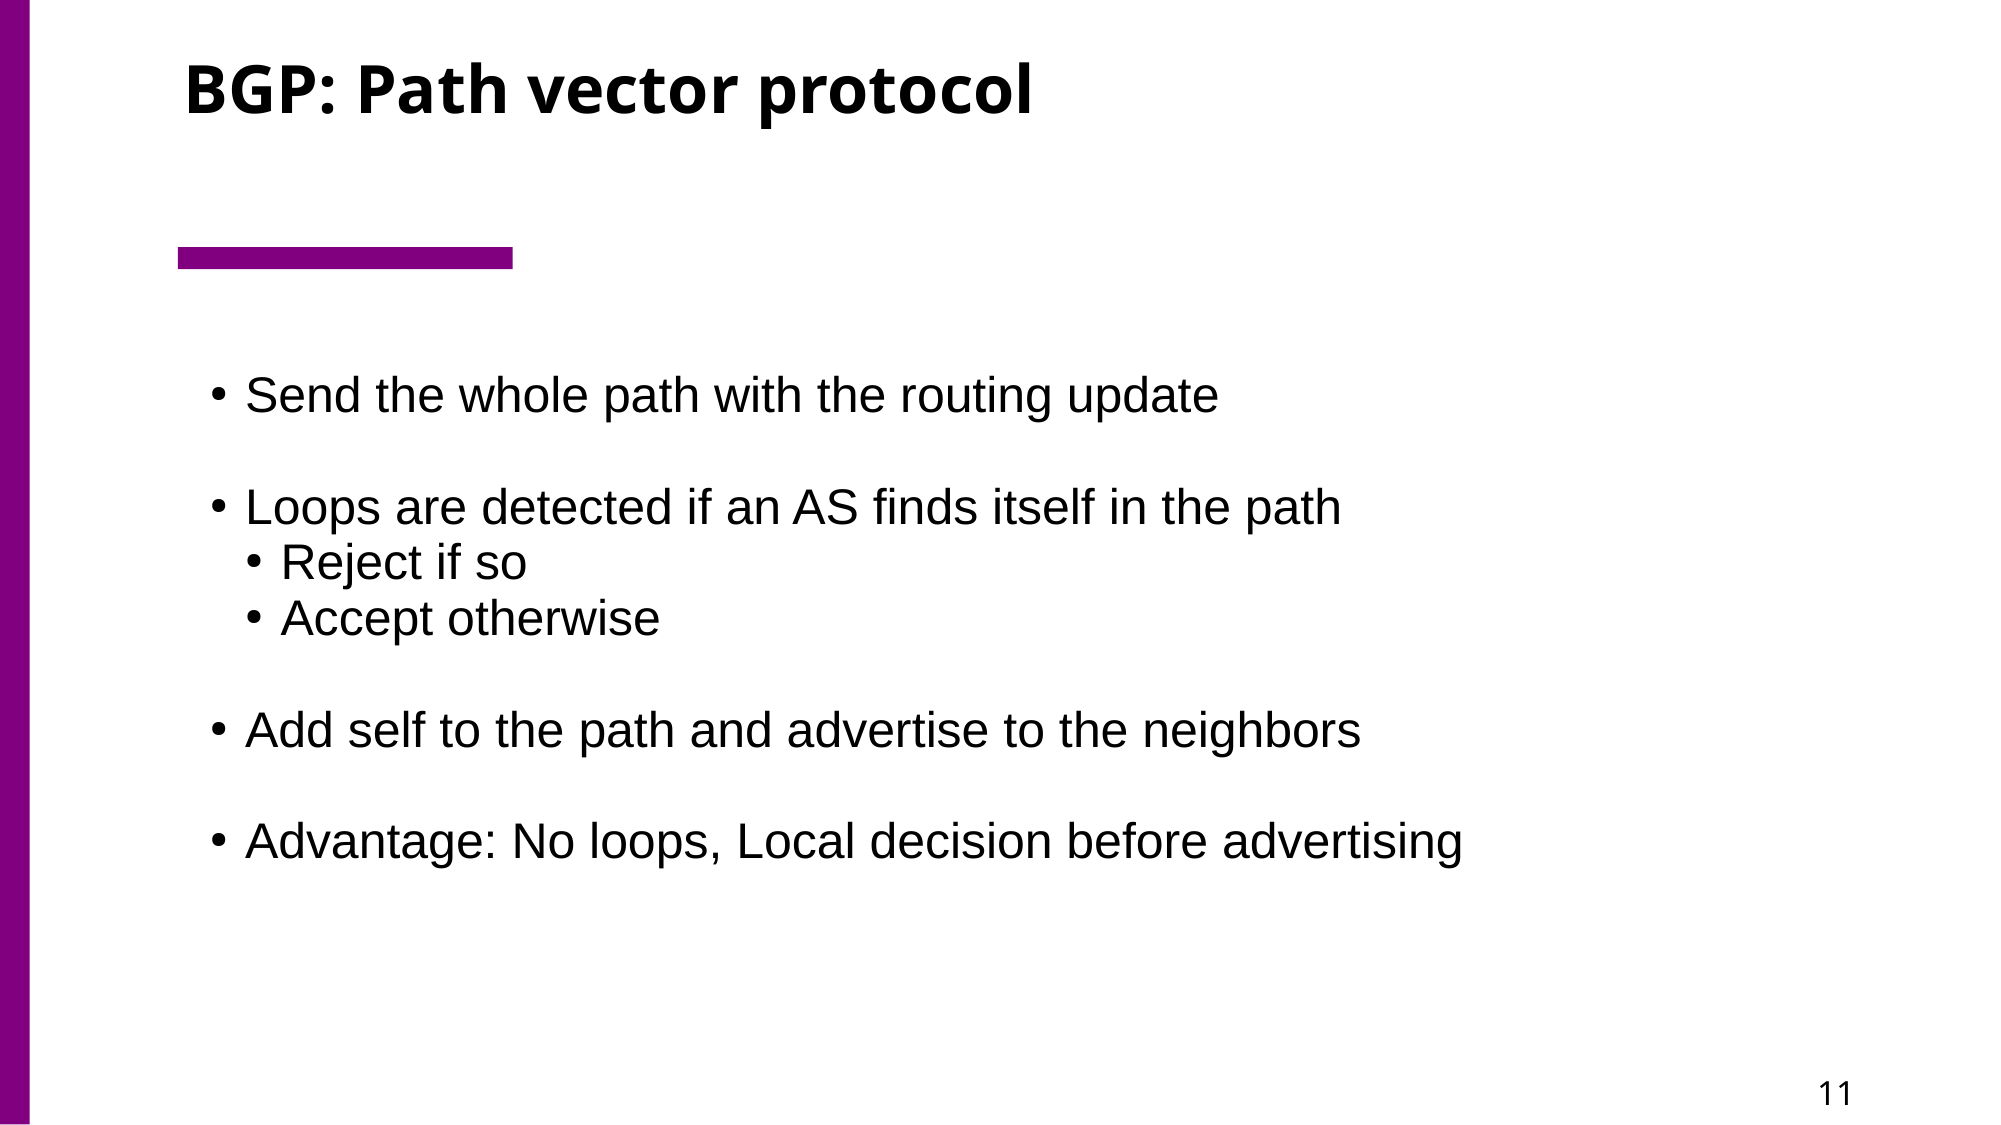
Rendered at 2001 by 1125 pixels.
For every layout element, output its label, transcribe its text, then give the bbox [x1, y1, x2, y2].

title BGP: Path vector protocol [133, 0, 1946, 135]
text_box Send the whole path with the routing update Loops are detected if an AS finds itself in the path Reject if so Accept otherwise Add self to the path and advertise to the neighbors Advantage: No loops, Local decision before advertising [195, 360, 1711, 888]
